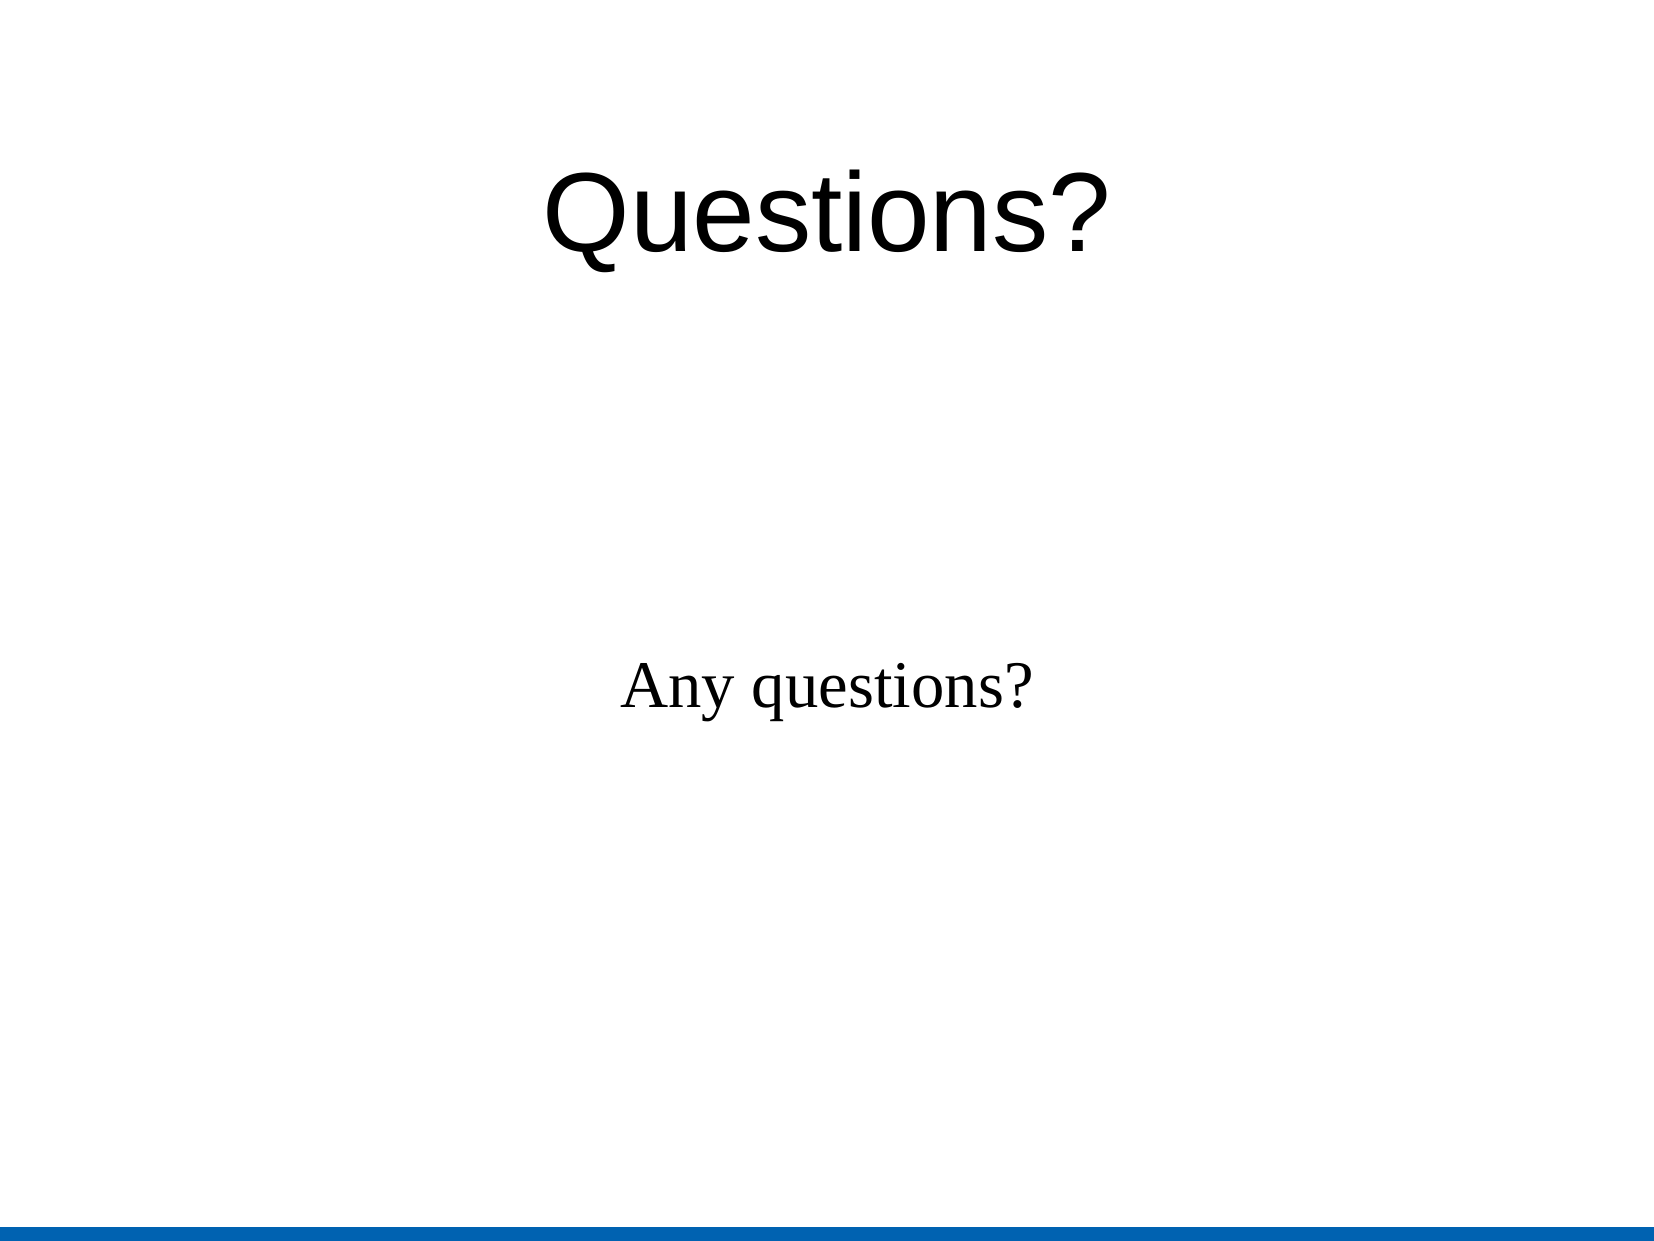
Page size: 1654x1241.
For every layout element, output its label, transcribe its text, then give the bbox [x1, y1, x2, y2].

subtitle Any questions? [121, 344, 1533, 1127]
title Questions? [121, 102, 1533, 311]
